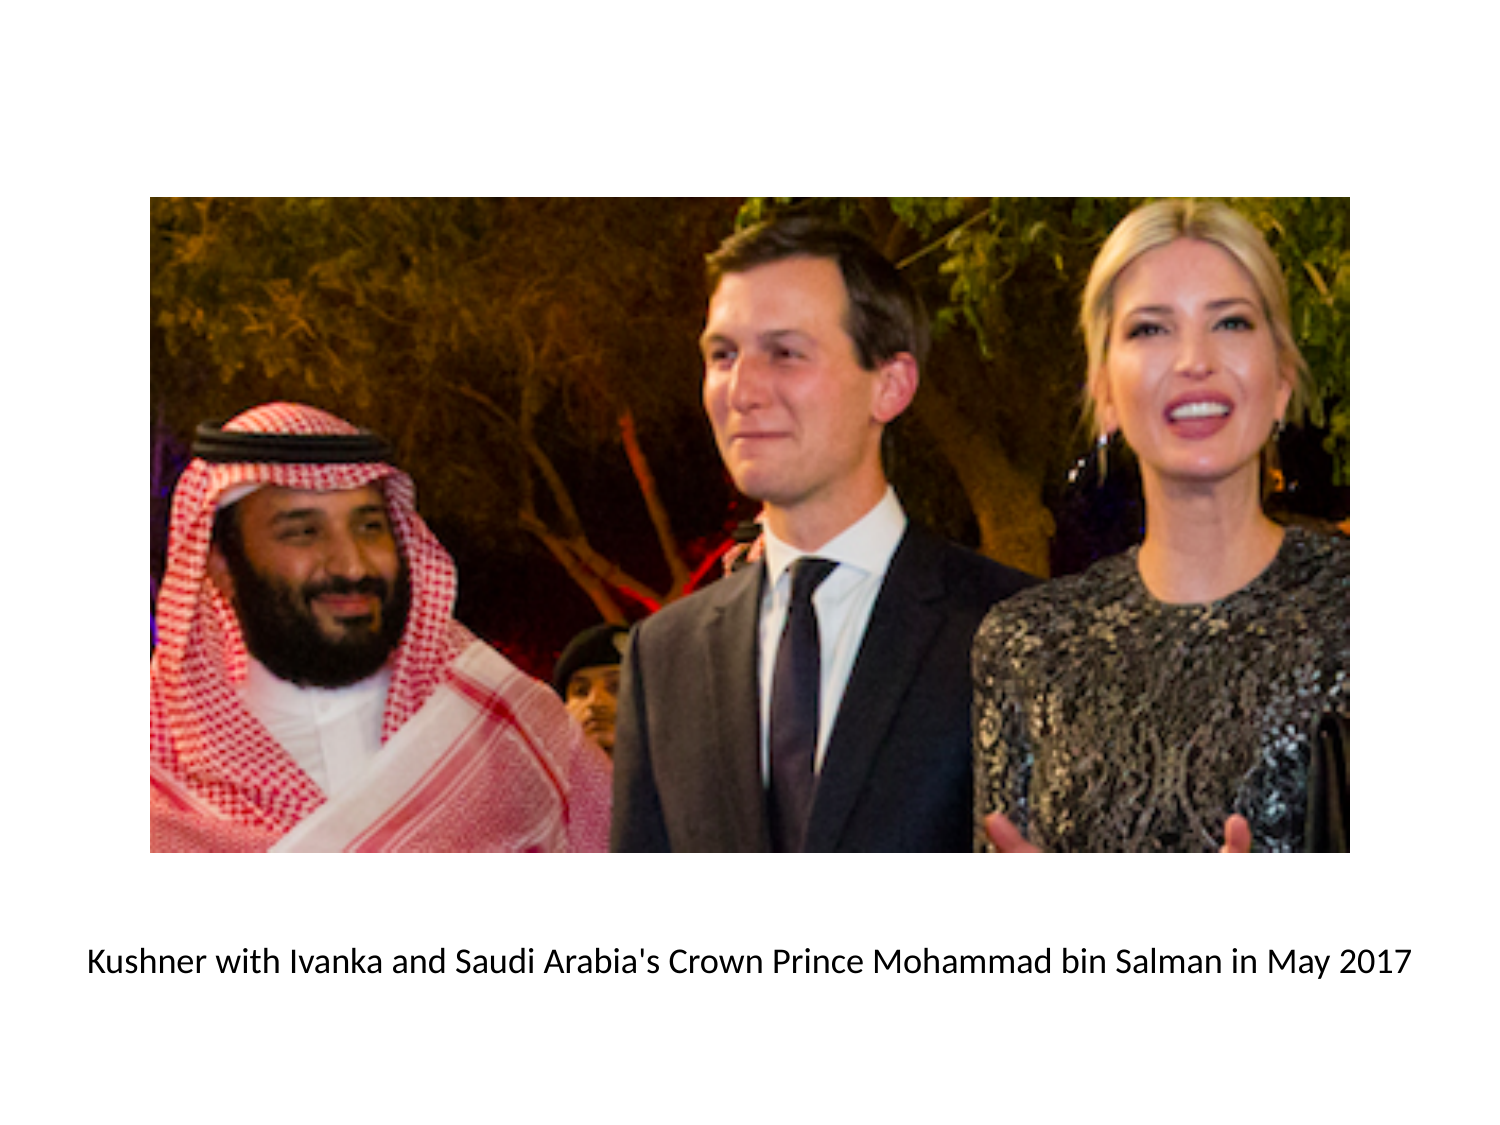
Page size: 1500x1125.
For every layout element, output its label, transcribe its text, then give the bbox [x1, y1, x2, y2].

text_box Kushner with Ivanka and Saudi Arabia's Crown Prince Mohammad bin Salman in May 2017 [72, 929, 1428, 989]
picture [150, 197, 1350, 853]
